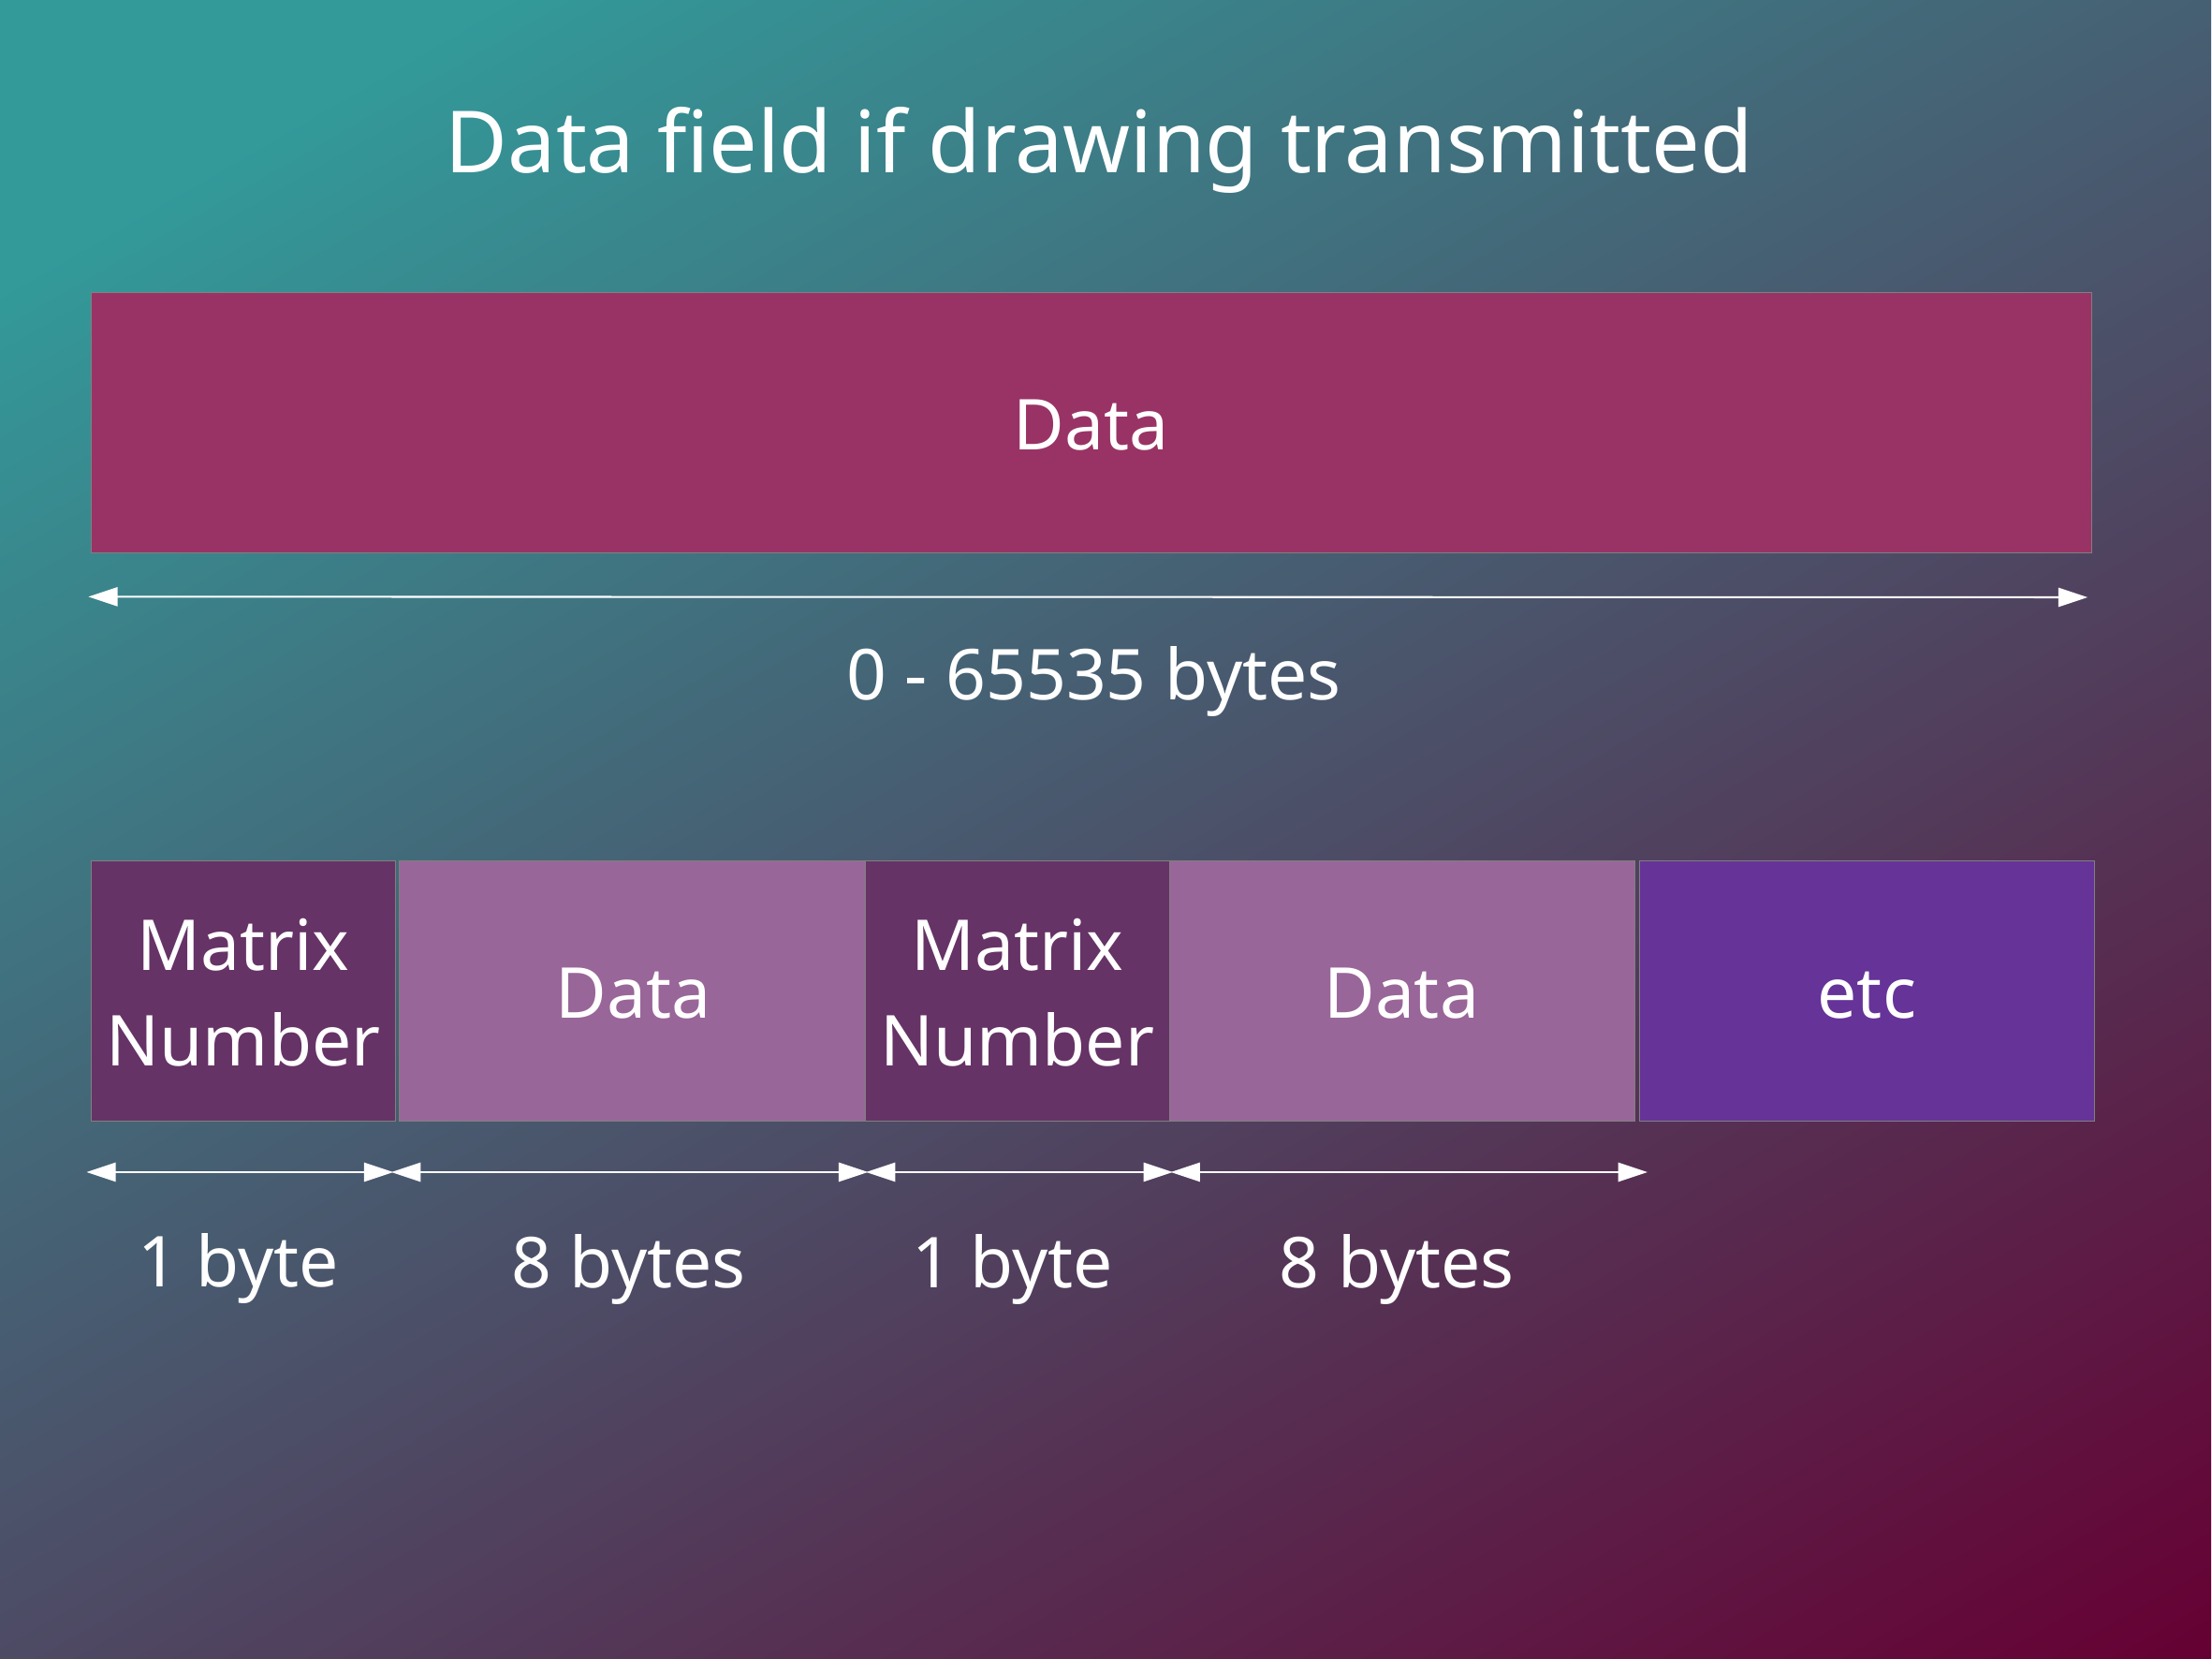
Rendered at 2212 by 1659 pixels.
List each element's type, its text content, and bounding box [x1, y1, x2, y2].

text_box 1 byte [872, 1205, 1152, 1360]
text_box Data [91, 292, 2092, 553]
text_box Data [399, 860, 865, 1122]
text_box 0 - 65535 bytes [802, 617, 1385, 758]
text_box etc [1639, 860, 2095, 1122]
text_box 1 byte [98, 1204, 379, 1359]
text_box 8 bytes [1179, 1205, 1615, 1360]
text_box Data field if drawing transmitted [326, 0, 1874, 287]
text_box Data [1170, 860, 1635, 1122]
text_box Matrix Number [91, 860, 396, 1122]
text_box Matrix Number [865, 860, 1170, 1122]
text_box 8 bytes [411, 1205, 846, 1360]
